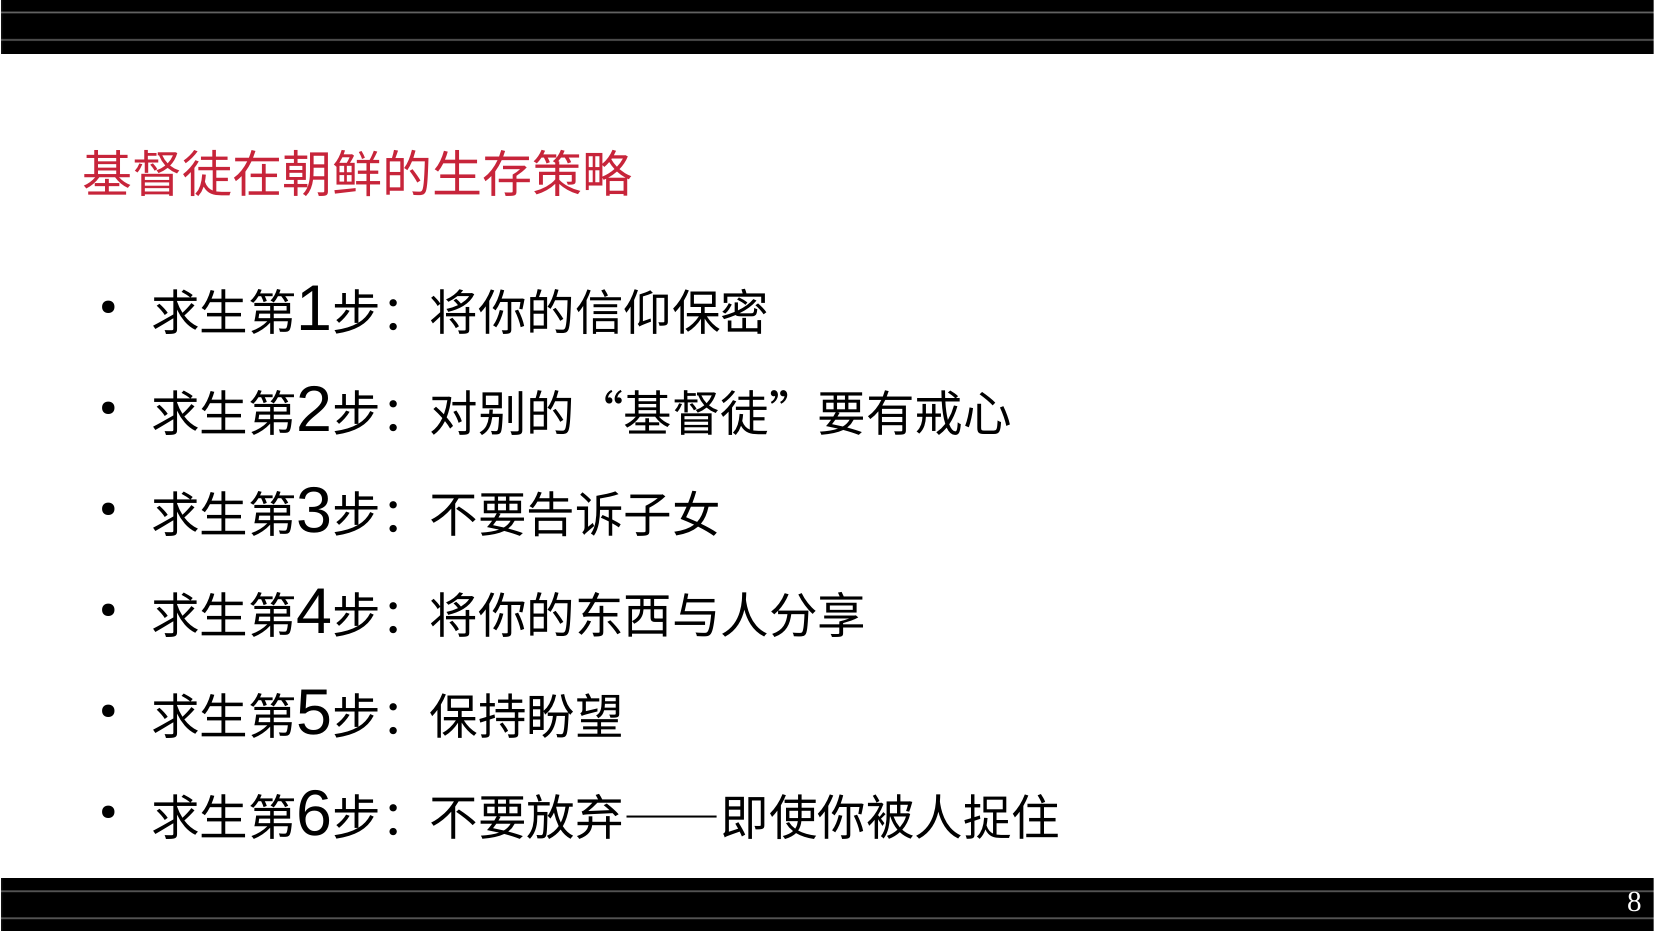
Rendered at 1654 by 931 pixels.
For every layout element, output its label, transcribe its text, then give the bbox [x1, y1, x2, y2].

title 基督徒在朝鲜的生存策略 [82, 92, 1571, 249]
picture [1, 0, 1654, 54]
list 求生第1步：将你的信仰保密 求生第2步：对别的“基督徒”要有戒心 求生第3步：不要告诉子女 求生第4步：将你的东西与人分享 求生第5步：保持盼望 求生第6步：不要放弃——即使你被人捉住 [82, 271, 1571, 851]
picture [1, 878, 1654, 931]
